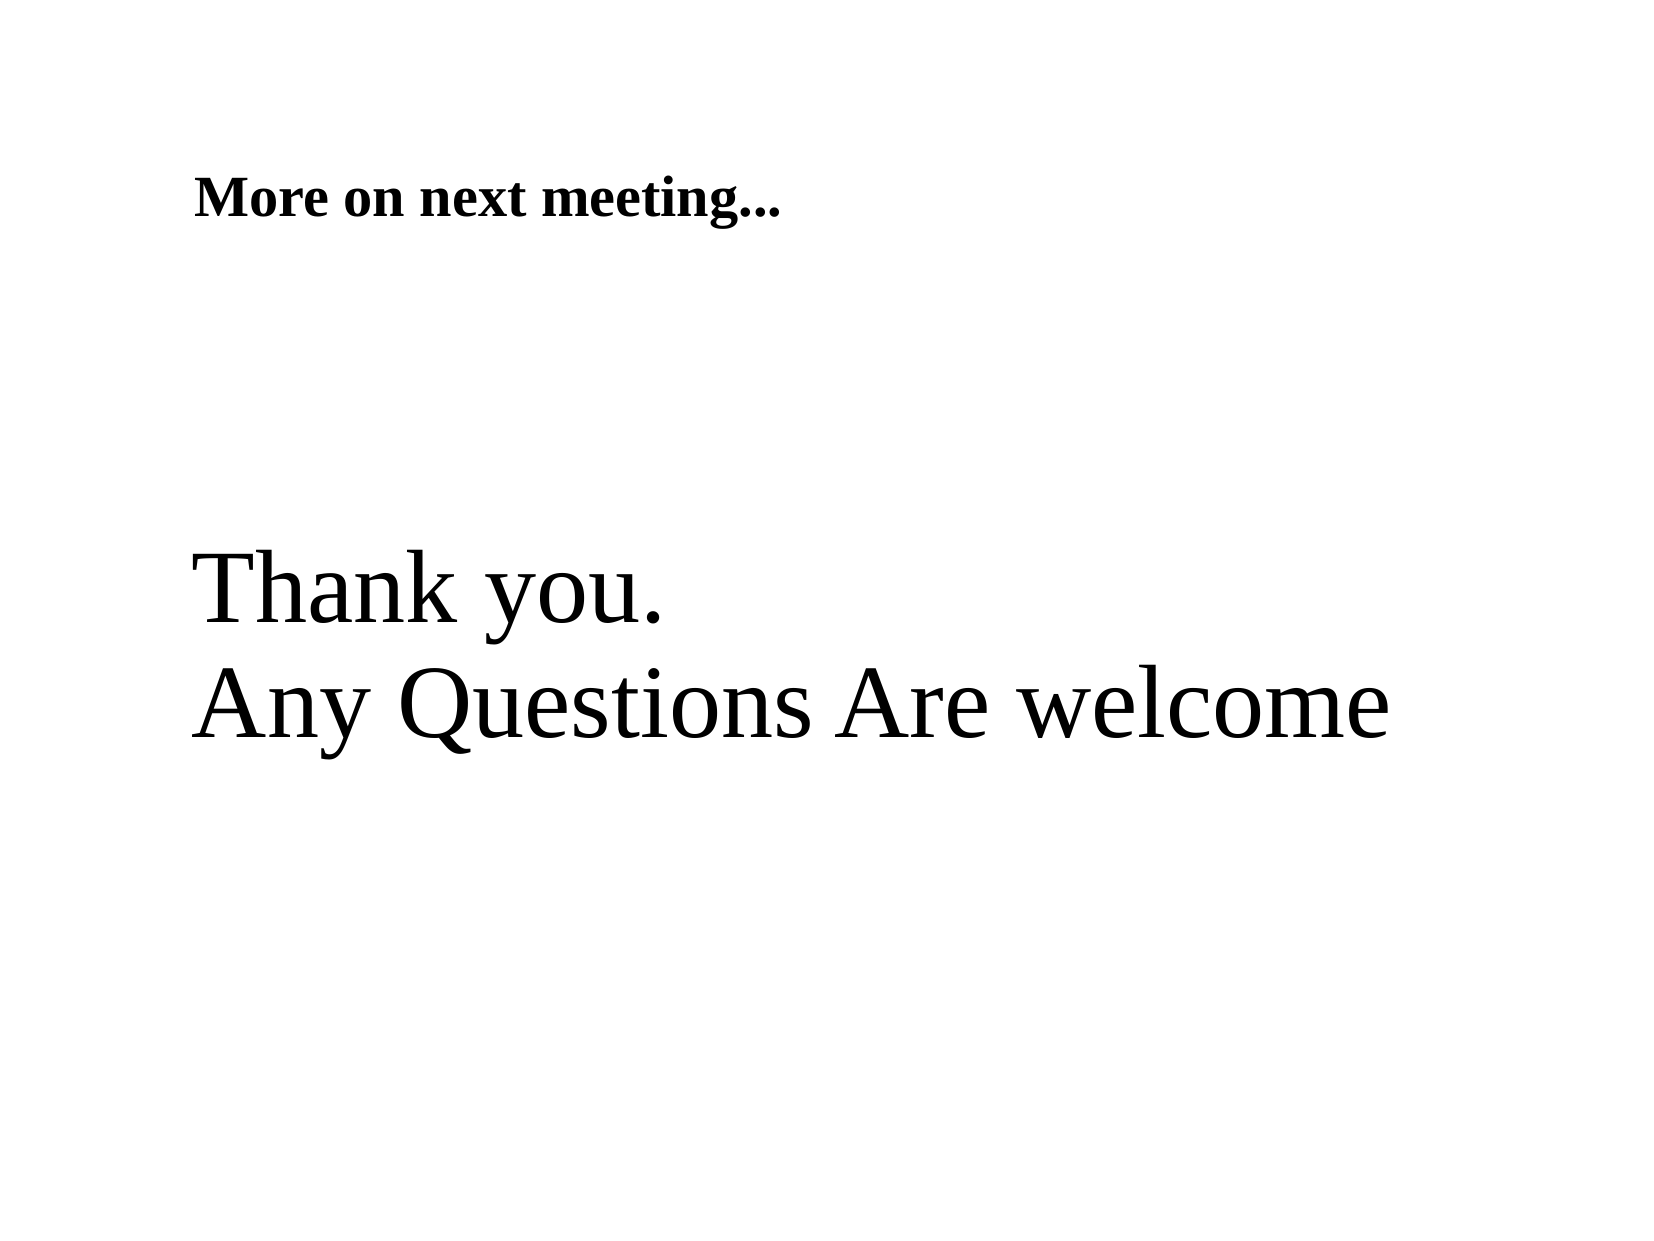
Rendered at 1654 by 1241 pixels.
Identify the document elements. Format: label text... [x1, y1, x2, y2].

text_box Thank you. Any Questions Are welcome [177, 521, 1409, 768]
text_box More on next meeting... [179, 156, 798, 237]
